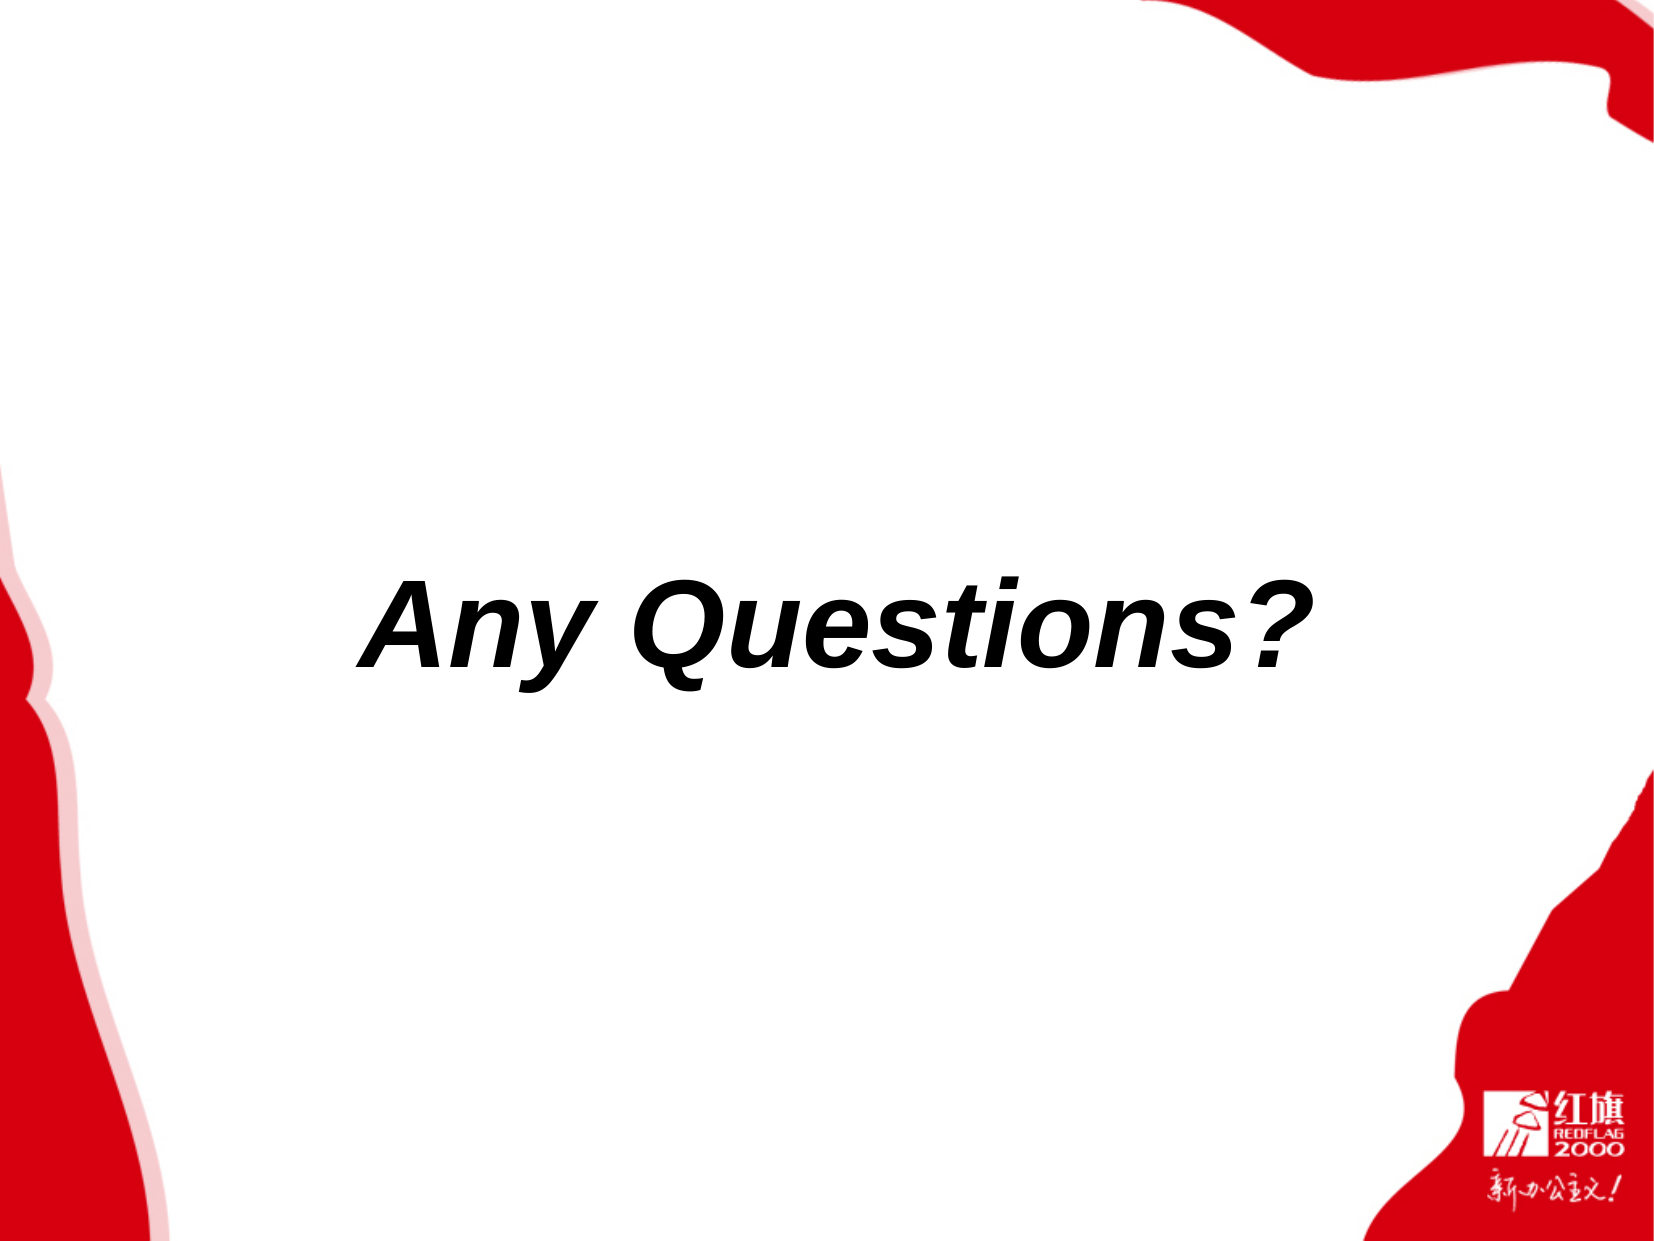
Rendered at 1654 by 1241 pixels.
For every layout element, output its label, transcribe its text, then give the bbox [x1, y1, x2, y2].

picture [0, 0, 1654, 1241]
subtitle Any Questions? [82, 147, 1571, 1102]
